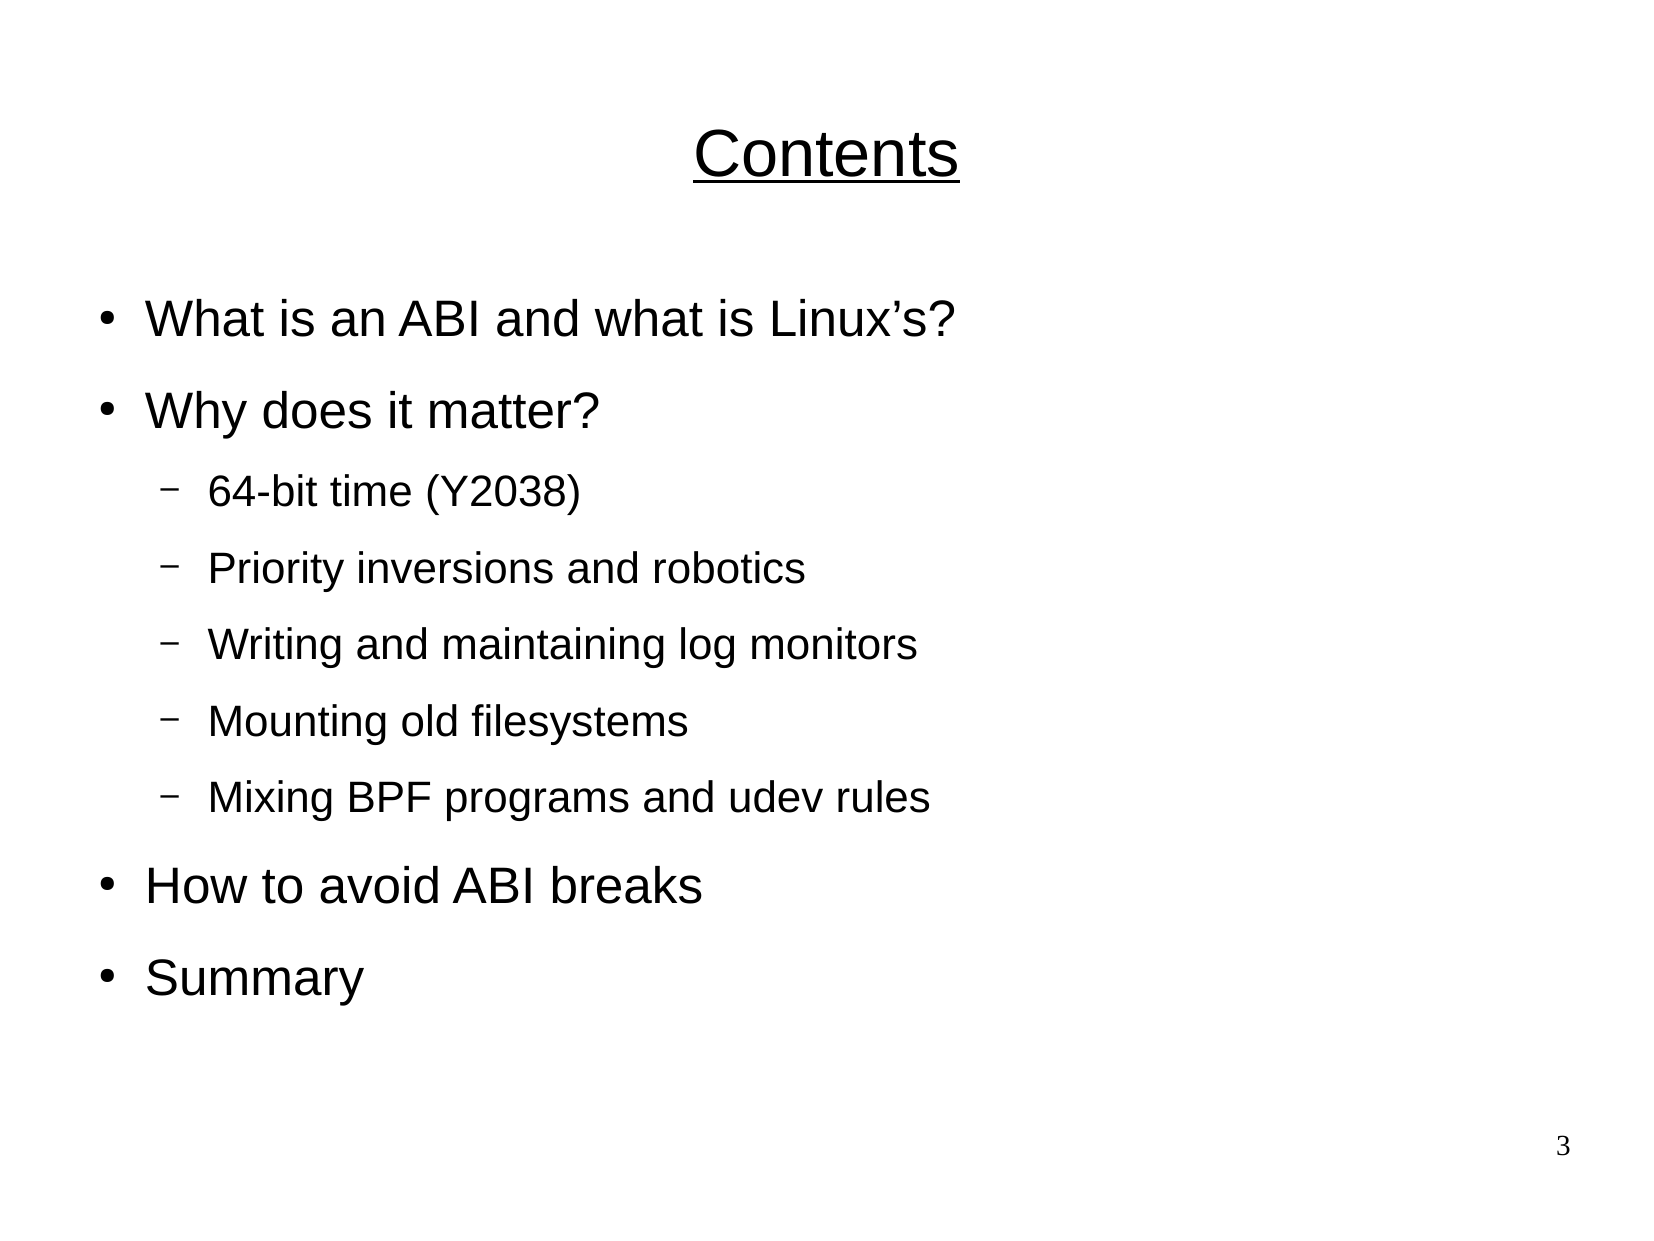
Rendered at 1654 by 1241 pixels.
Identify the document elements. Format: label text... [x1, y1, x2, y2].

list What is an ABI and what is Linux’s? Why does it matter? 64-bit time (Y2038) Priority inversions and robotics Writing and maintaining log monitors Mounting old filesystems Mixing BPF programs and udev rules How to avoid ABI breaks Summary [82, 290, 1571, 1010]
title Contents [82, 49, 1571, 257]
